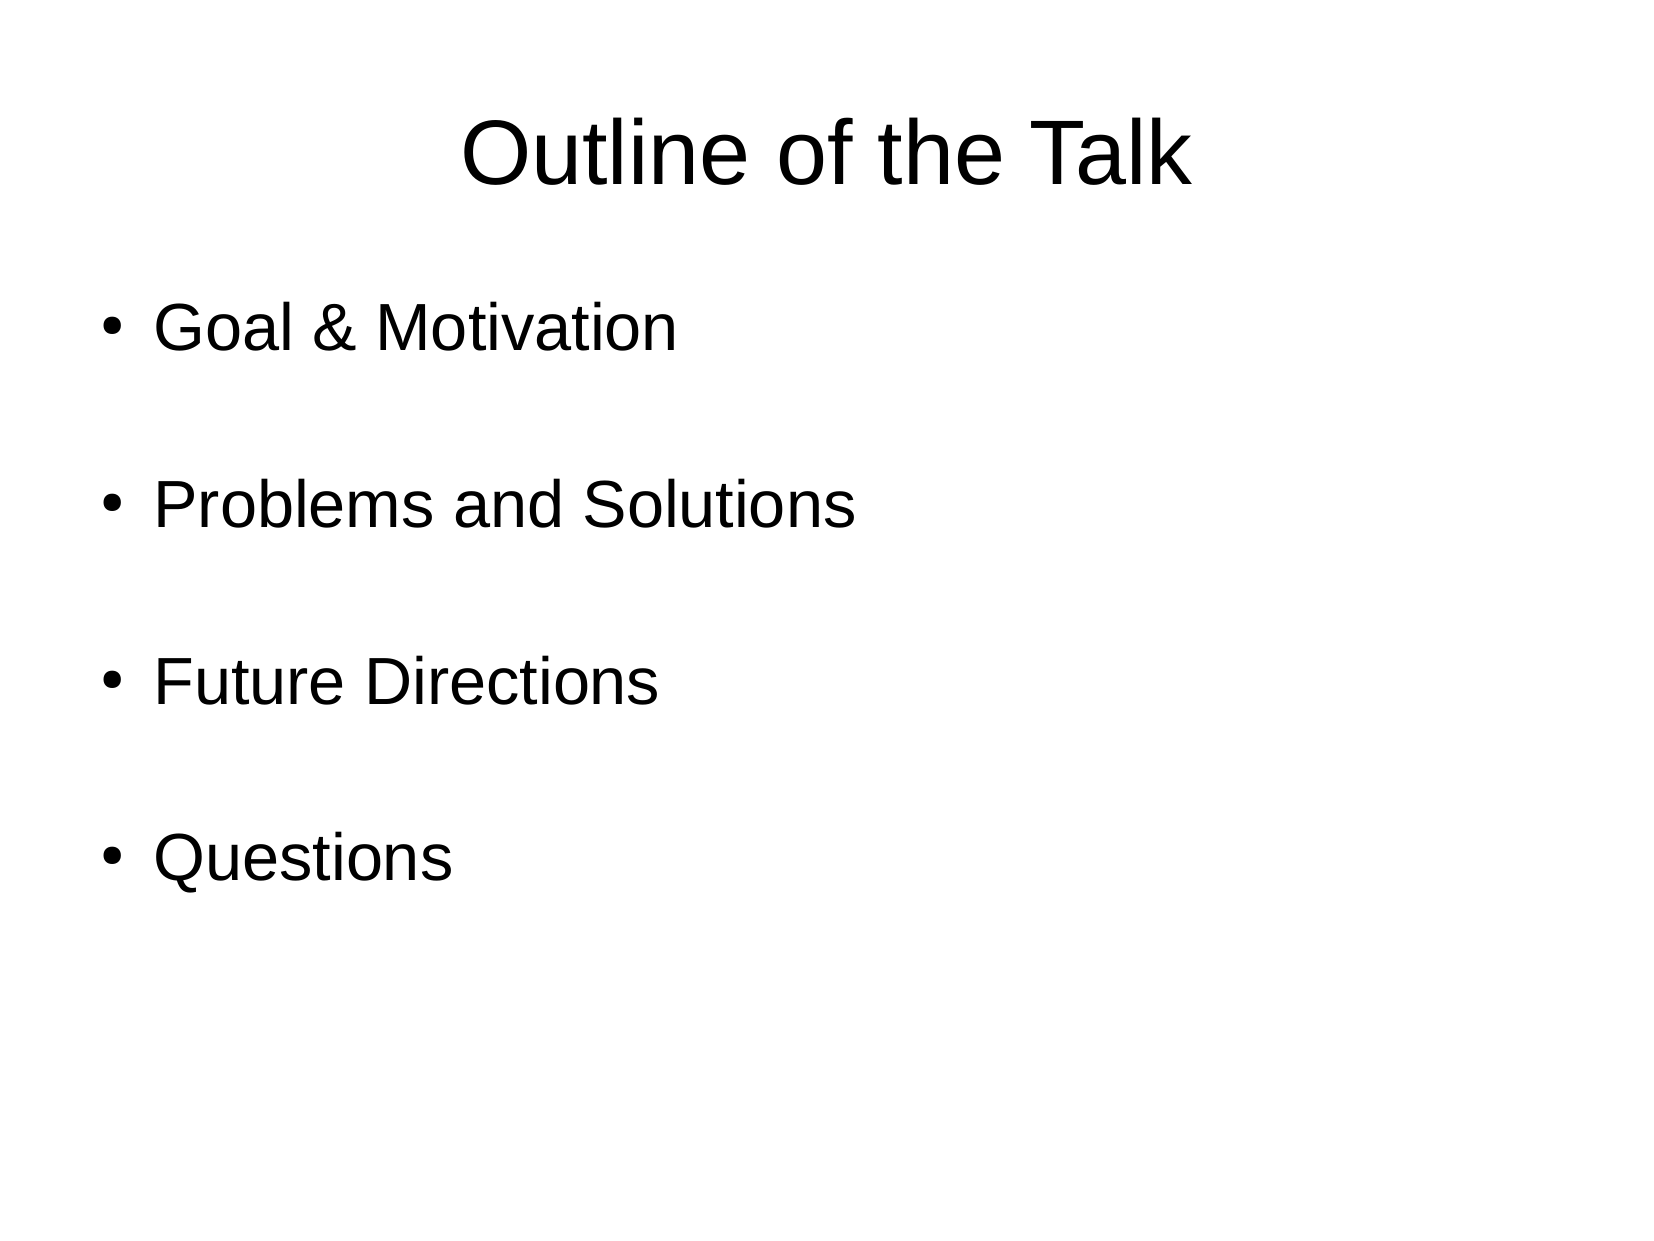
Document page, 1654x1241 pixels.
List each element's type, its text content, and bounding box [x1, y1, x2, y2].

list Goal & Motivation Problems and Solutions Future Directions Questions [82, 290, 1571, 1010]
title Outline of the Talk [82, 49, 1571, 257]
